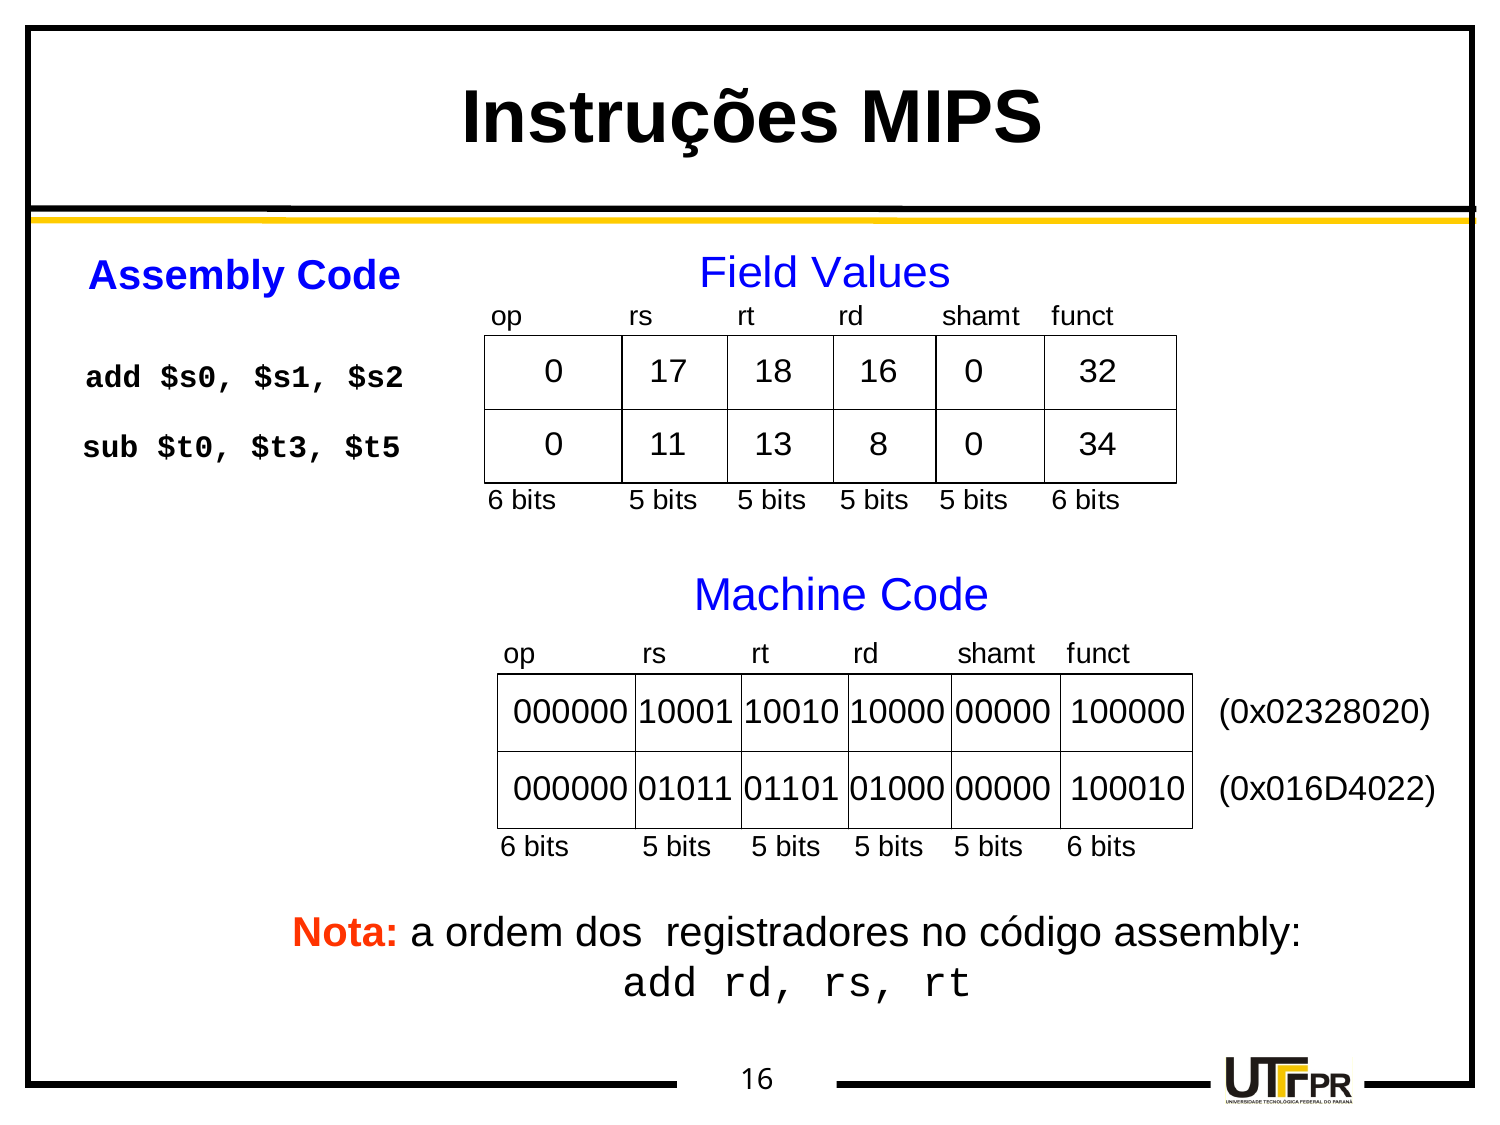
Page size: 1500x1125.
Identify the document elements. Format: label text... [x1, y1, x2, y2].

chart [458, 235, 1185, 538]
title Instruções MIPS [29, 29, 1477, 207]
text_box add $s0, $s1, $s2 [74, 356, 405, 395]
chart [471, 555, 1472, 887]
text_box Assembly Code [87, 248, 402, 299]
text_box Nota: a ordem dos registradores no código assembly: add rd, rs, rt [265, 897, 1329, 1013]
text_box sub $t0, $t3, $t5 [71, 426, 401, 464]
picture [1225, 1057, 1353, 1104]
